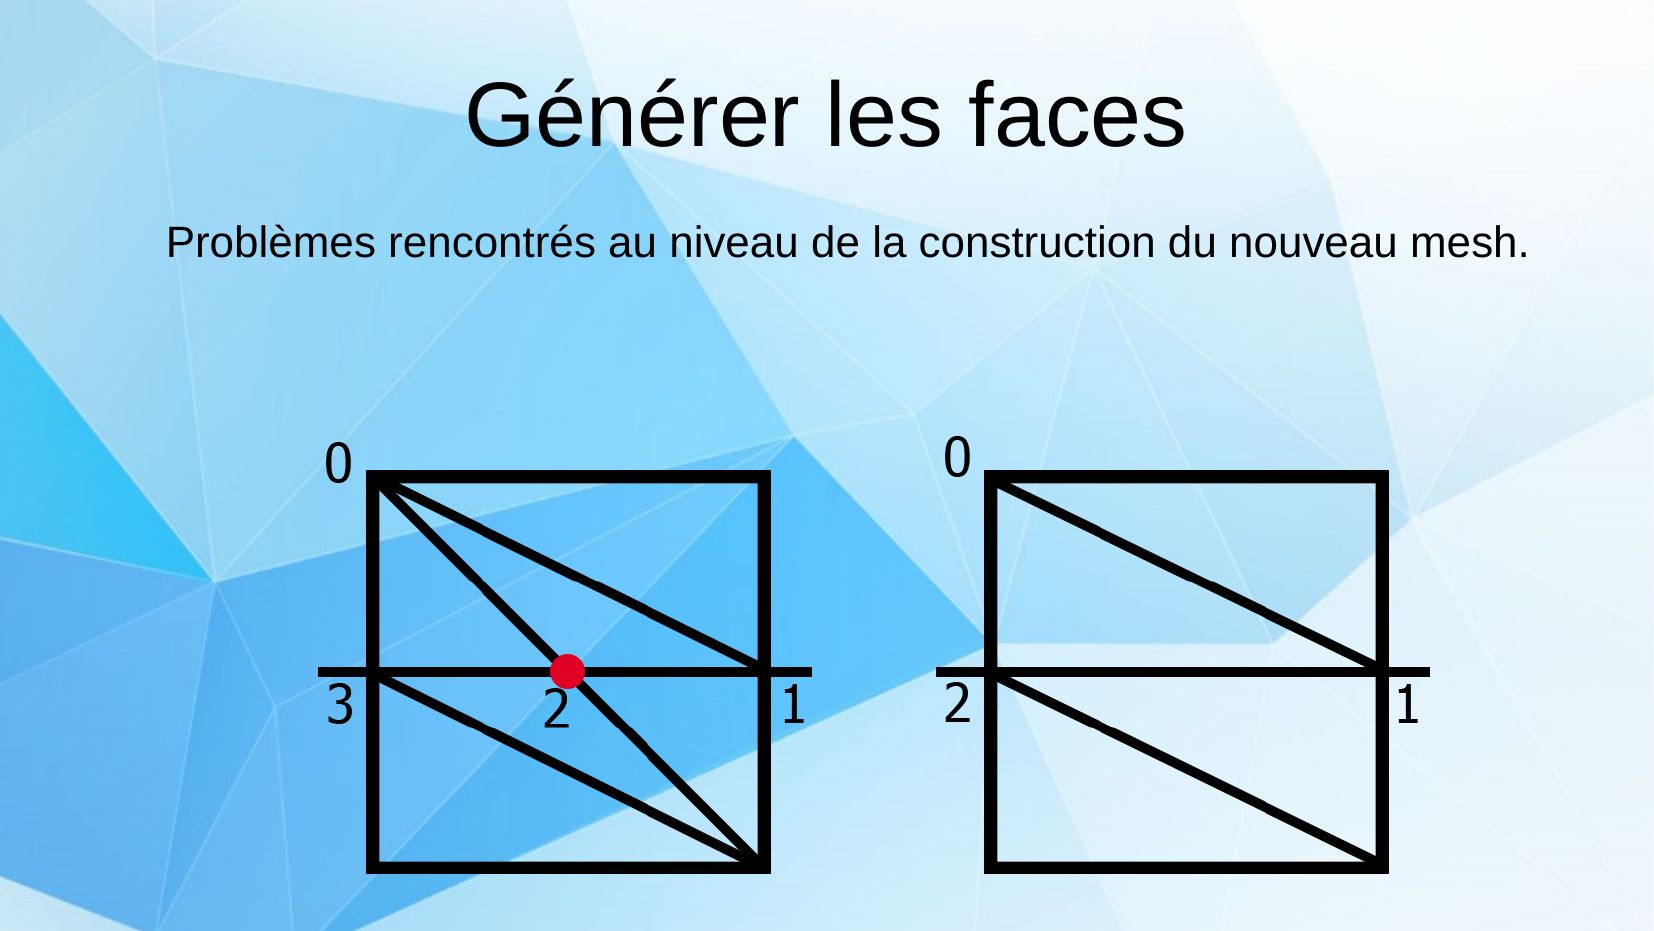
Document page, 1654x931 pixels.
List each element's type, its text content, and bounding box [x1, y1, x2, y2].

title Générer les faces [82, 37, 1571, 193]
list Problèmes rencontrés au niveau de la construction du nouveau mesh. [82, 217, 1571, 426]
picture [0, 0, 1654, 931]
